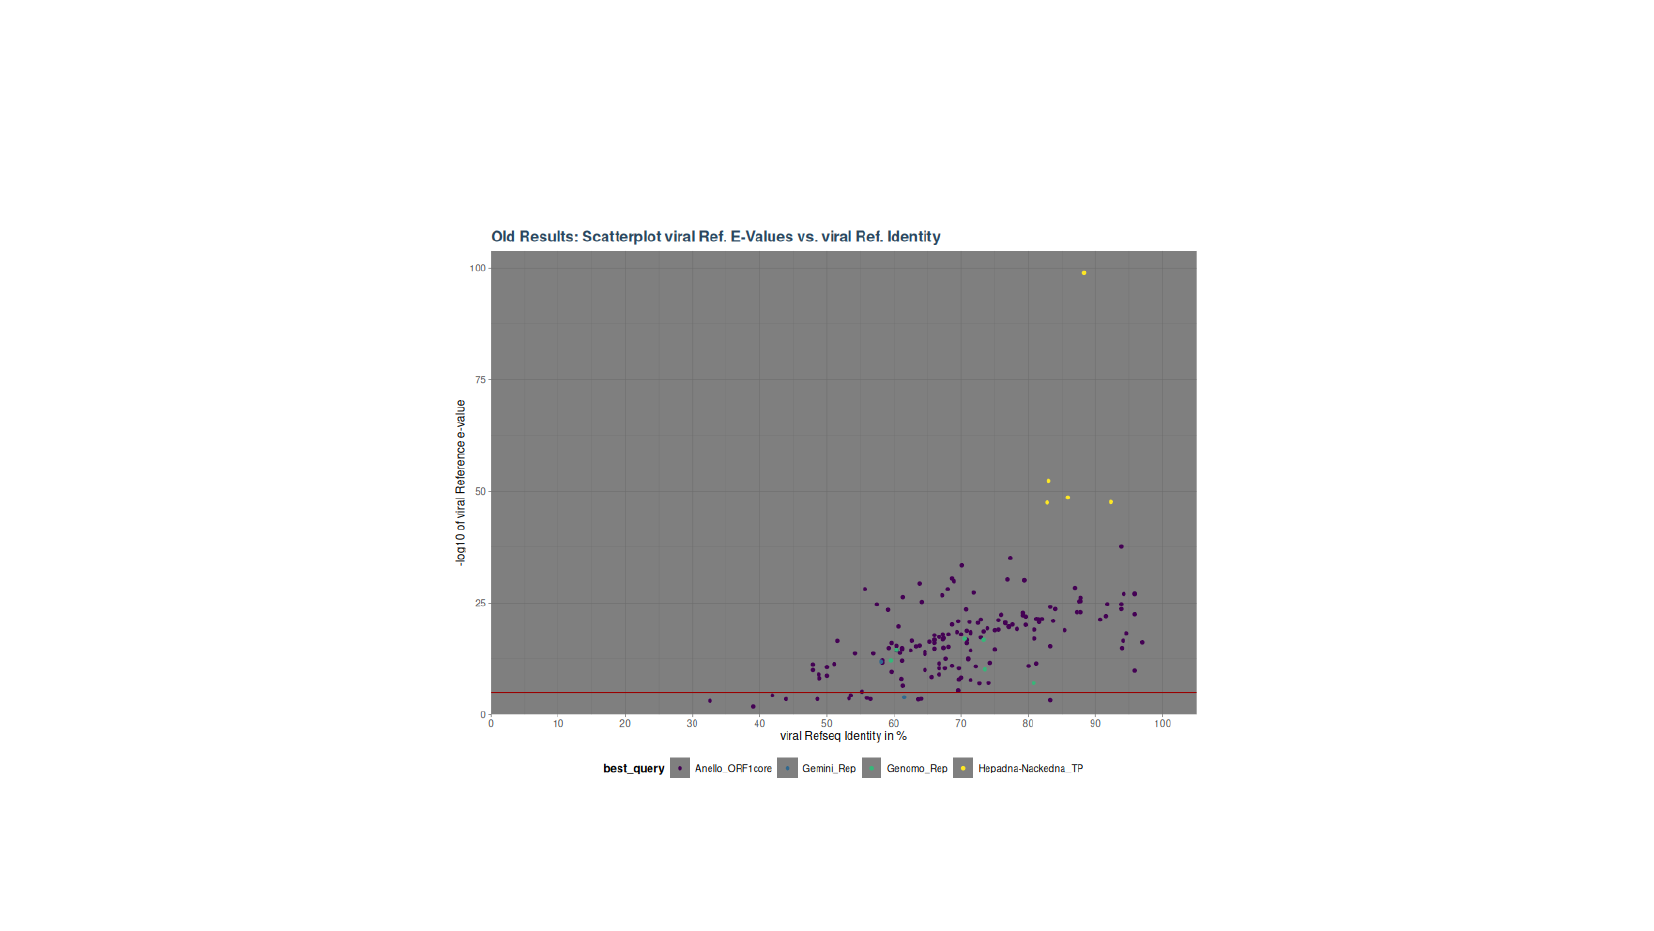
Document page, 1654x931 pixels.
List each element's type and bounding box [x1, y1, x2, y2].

picture [450, 225, 1201, 788]
